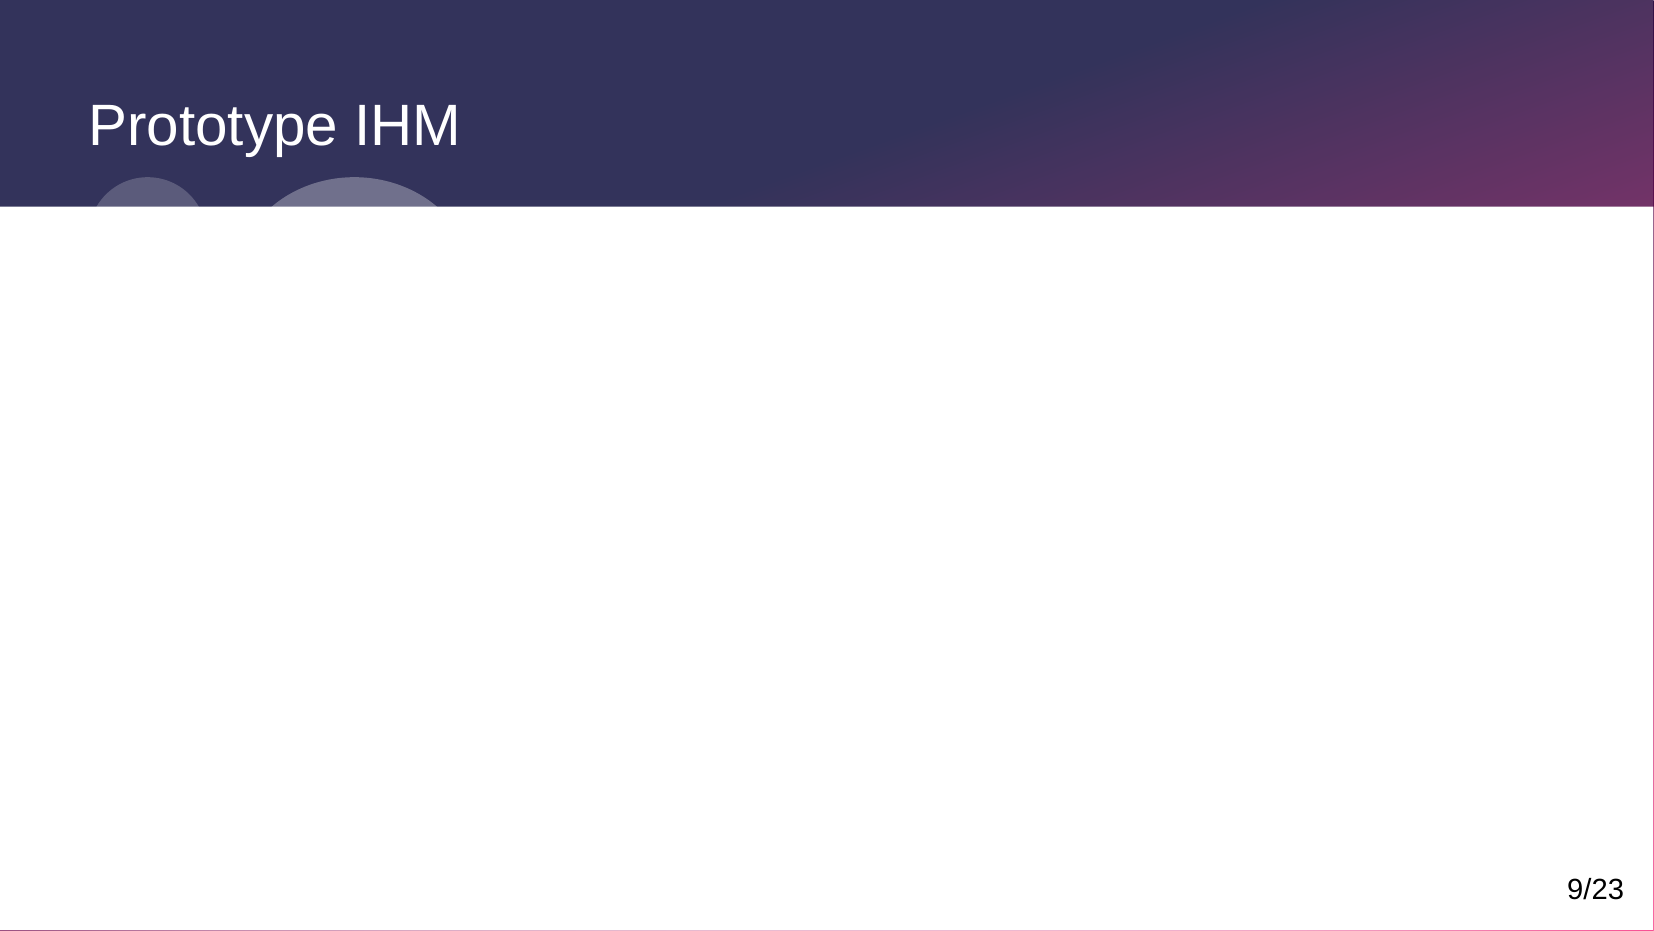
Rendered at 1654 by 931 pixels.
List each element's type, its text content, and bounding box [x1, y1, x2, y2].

title Prototype IHM [88, 44, 1565, 207]
